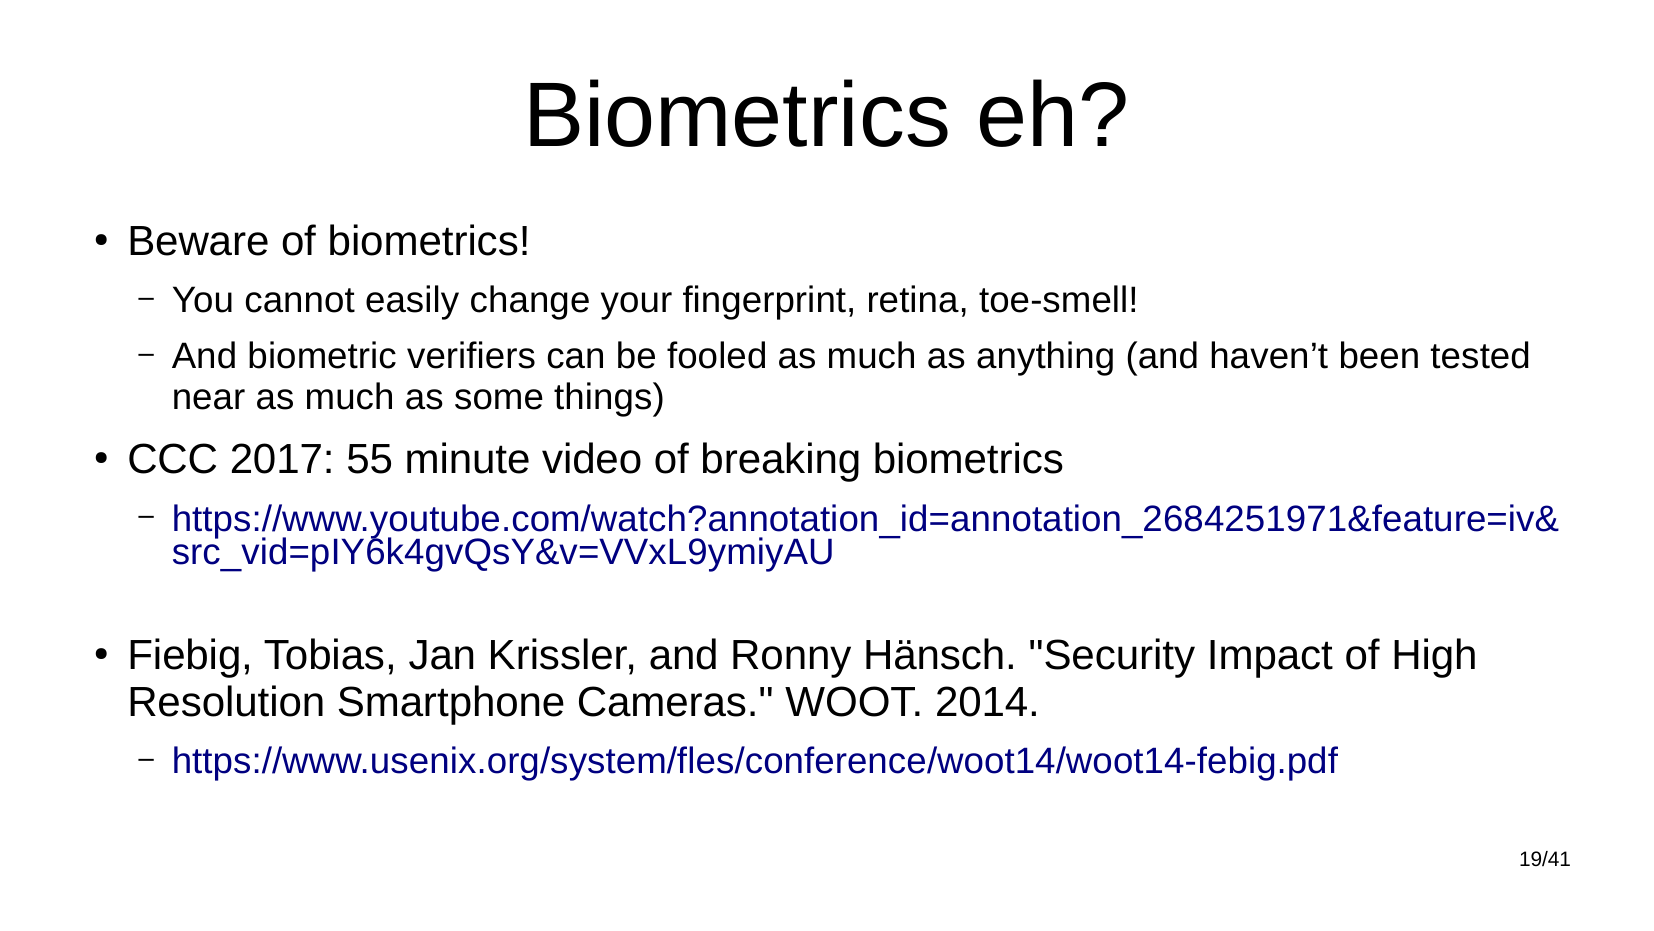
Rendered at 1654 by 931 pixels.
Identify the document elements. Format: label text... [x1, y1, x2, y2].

title Biometrics eh? [82, 37, 1571, 193]
list Beware of biometrics! You cannot easily change your fingerprint, retina, toe-smell! And biometric verifiers can be fooled as much as anything (and haven’t been tested near as much as some things) CCC 2017: 55 minute video of breaking biometrics https://www.youtube.com/watch?annotation_id=annotation_2684251971&feature=iv&src_vid=pIY6k4gvQsY&v=VVxL9ymiyAU Fiebig, Tobias, Jan Krissler, and Ronny Hänsch. "Security Impact of High Resolution Smartphone Cameras." WOOT. 2014. https://www.usenix.org/system/fles/conference/woot14/woot14-febig.pdf [82, 217, 1571, 758]
